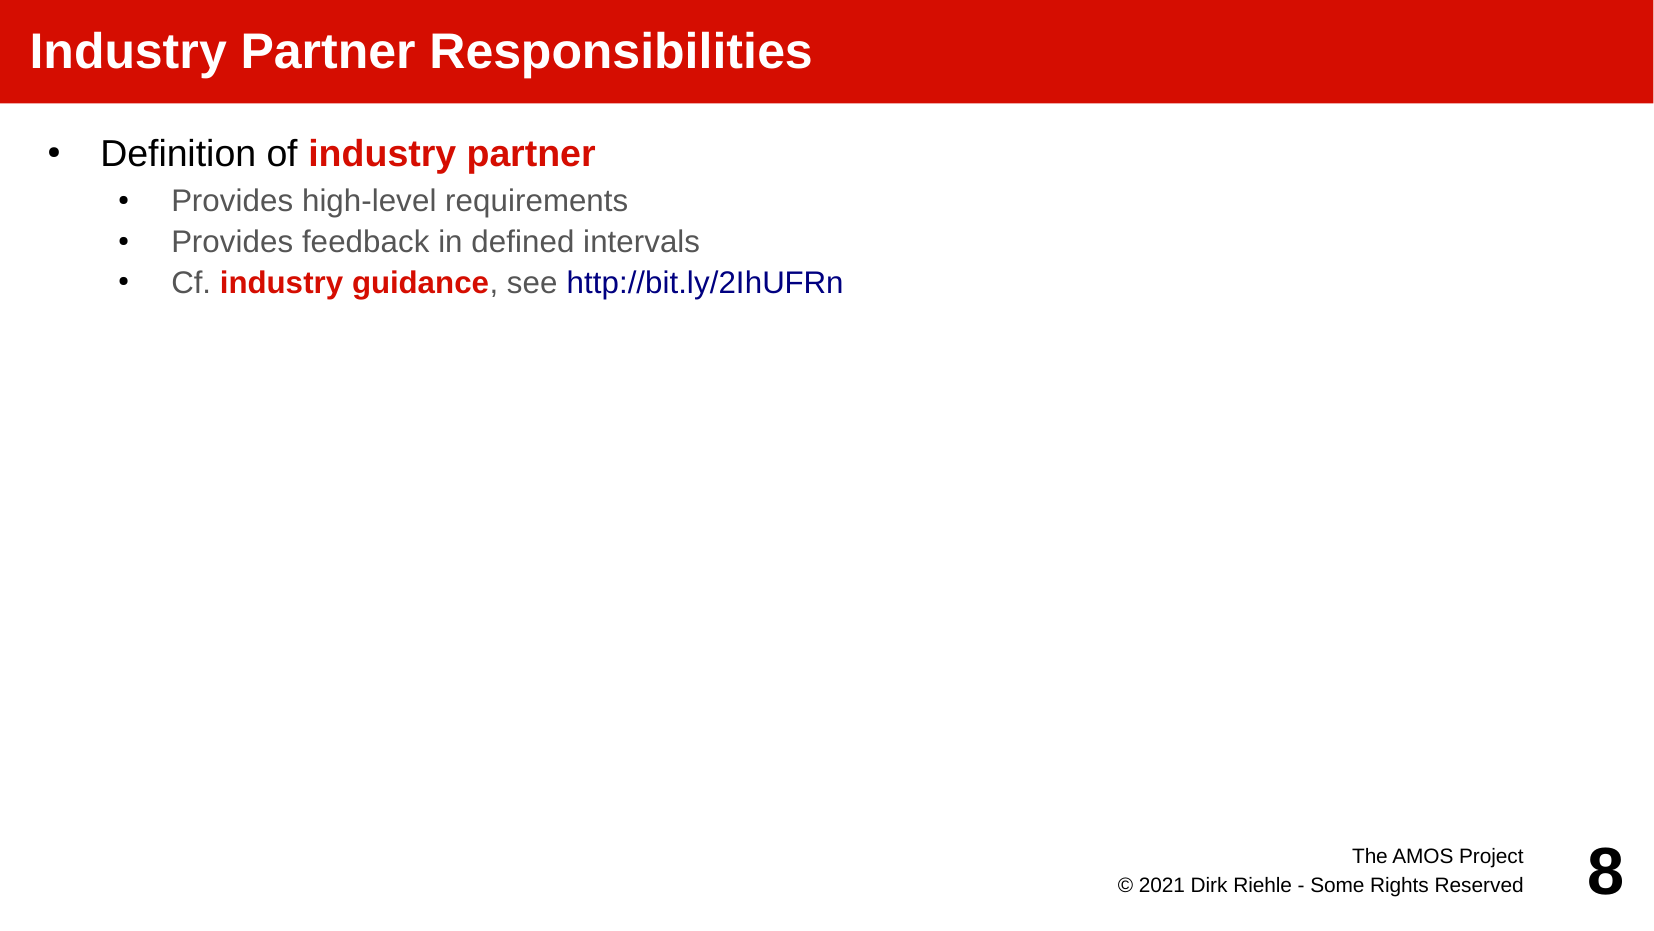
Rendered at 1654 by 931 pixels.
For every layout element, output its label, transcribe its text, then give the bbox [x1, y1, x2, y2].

list Definition of industry partner Provides high-level requirements Provides feedback in defined intervals Cf. industry guidance, see http://bit.ly/2IhUFRn [29, 132, 1625, 813]
title Industry Partner Responsibilities [0, 0, 1654, 104]
